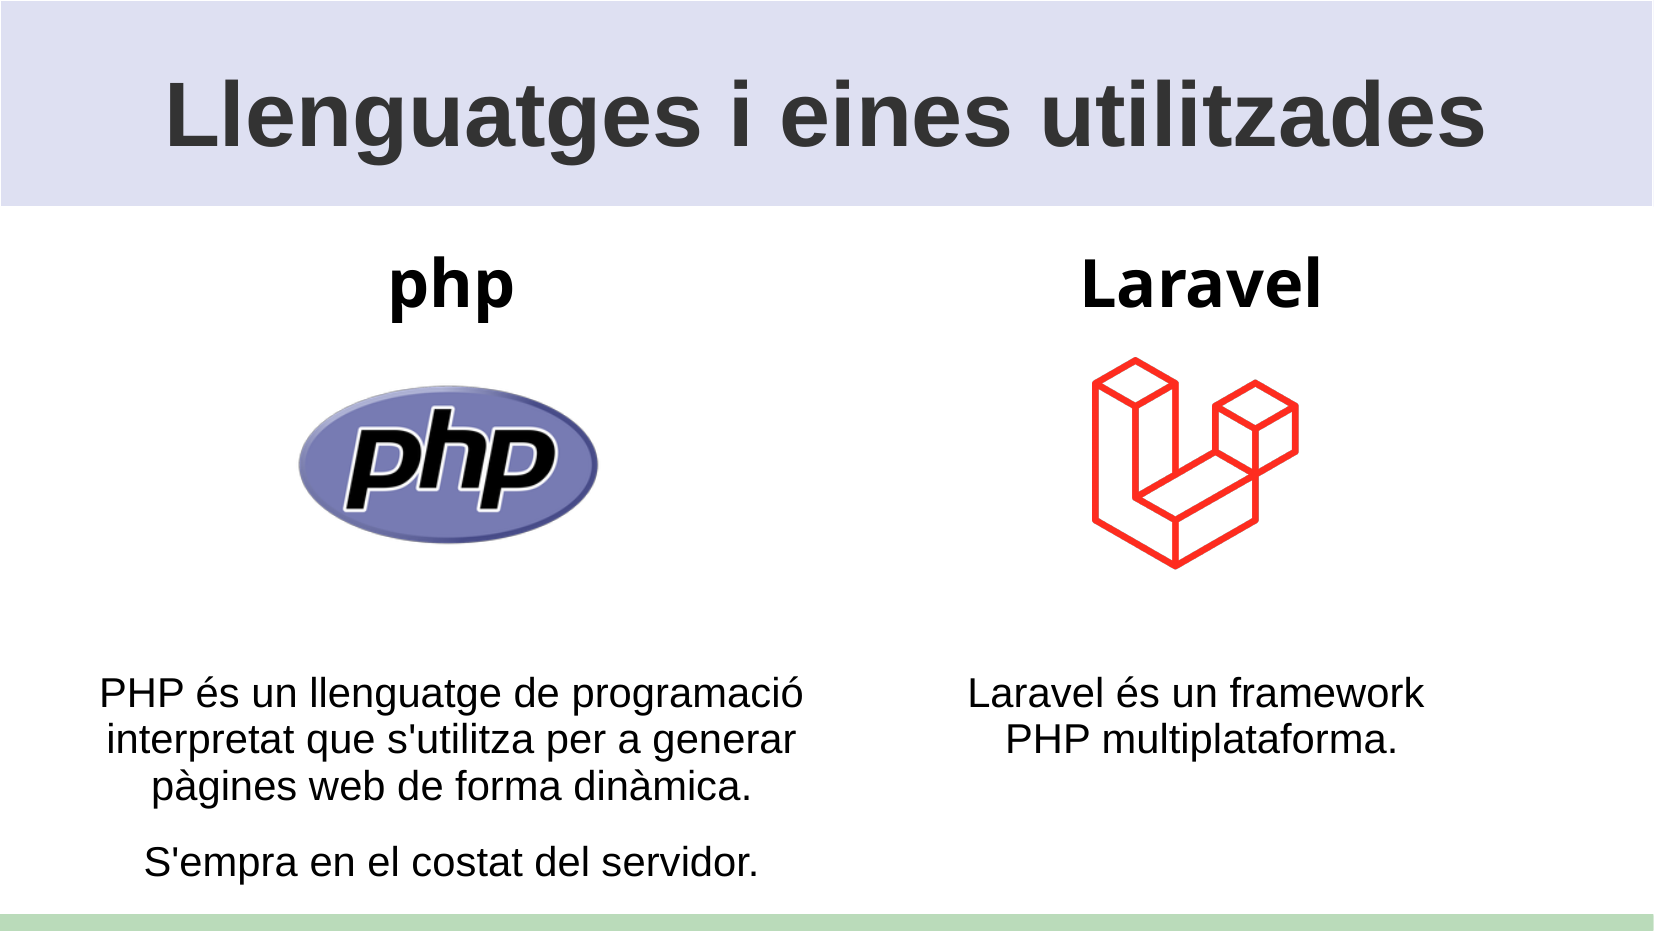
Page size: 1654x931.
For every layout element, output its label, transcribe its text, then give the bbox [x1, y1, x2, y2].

text_box [0, 0, 1654, 207]
picture [1092, 357, 1300, 573]
picture [295, 382, 602, 548]
list php PHP és un llenguatge de programació interpretat que s'utilitza per a generar pàgines web de forma dinàmica. S'empra en el costat del servidor. [88, 236, 815, 905]
title Llenguatges i eines utilitzades [82, 37, 1571, 193]
text_box [0, 915, 1654, 931]
list Laravel Laravel és un framework PHP multiplataforma. [838, 236, 1565, 827]
